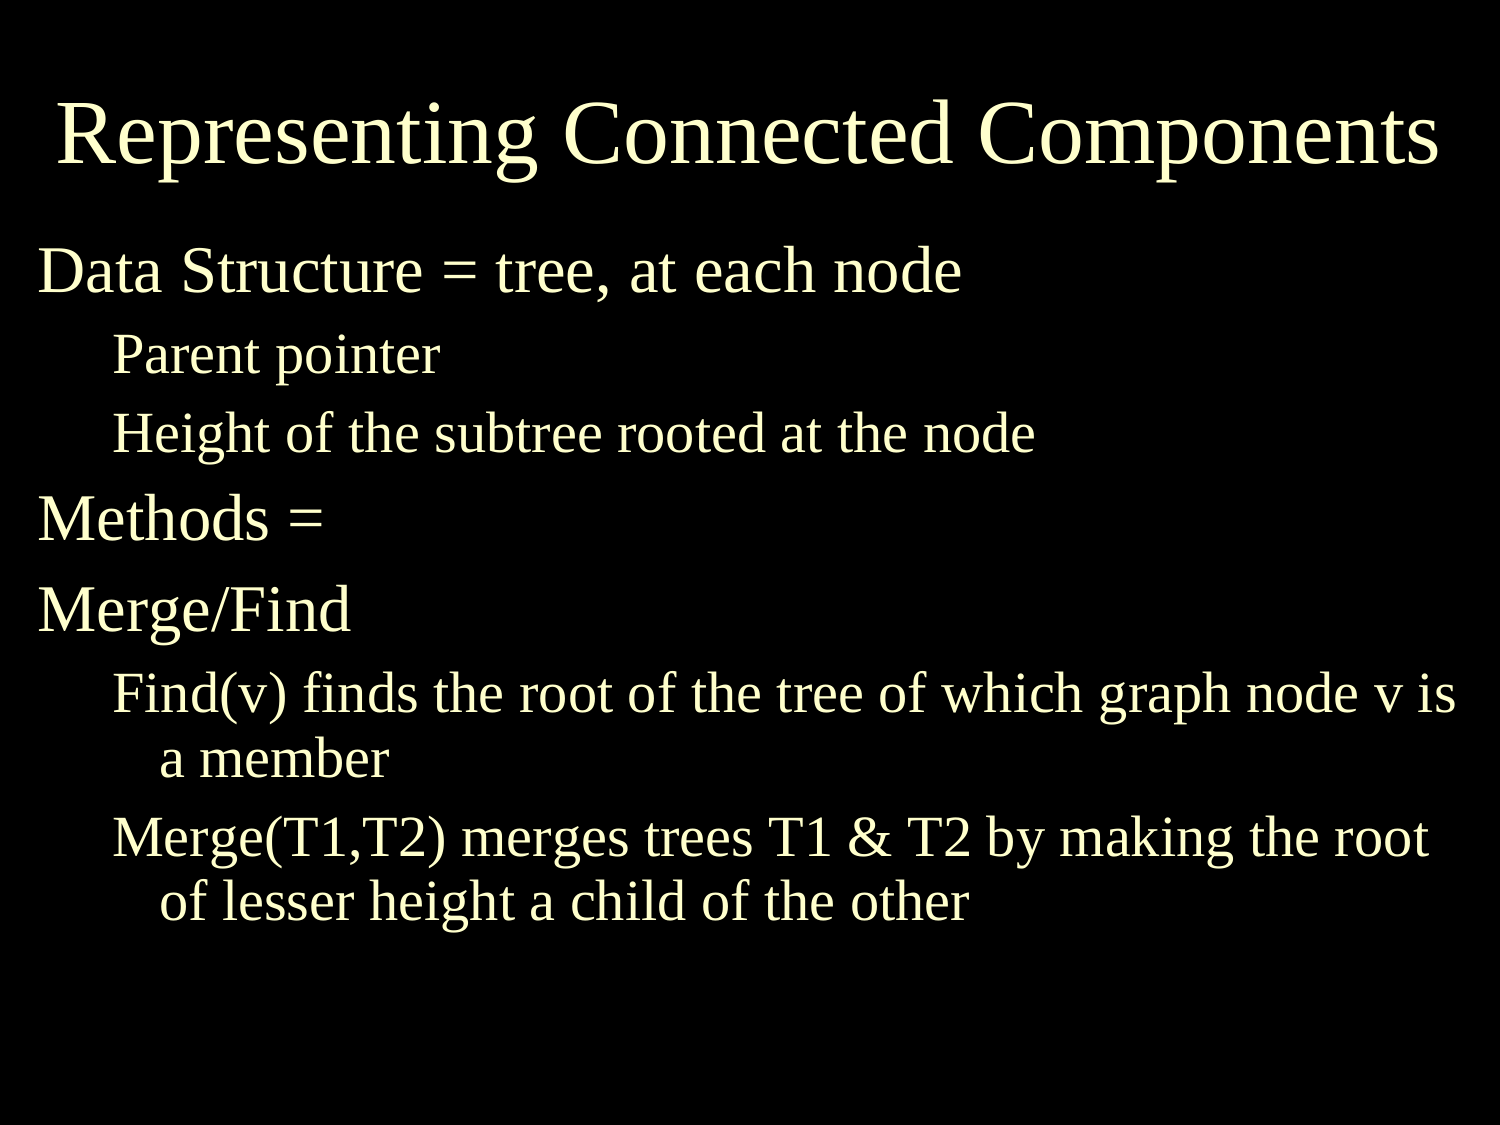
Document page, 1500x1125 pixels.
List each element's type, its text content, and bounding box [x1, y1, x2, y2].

list Data Structure = tree, at each node Parent pointer Height of the subtree rooted at the node Methods = Merge/Find Find(v) finds the root of the tree of which graph node v is a member Merge(T1,T2) merges trees T1 & T2 by making the root of lesser height a child of the other [22, 224, 1482, 1026]
title Representing Connected Components [21, 37, 1479, 228]
